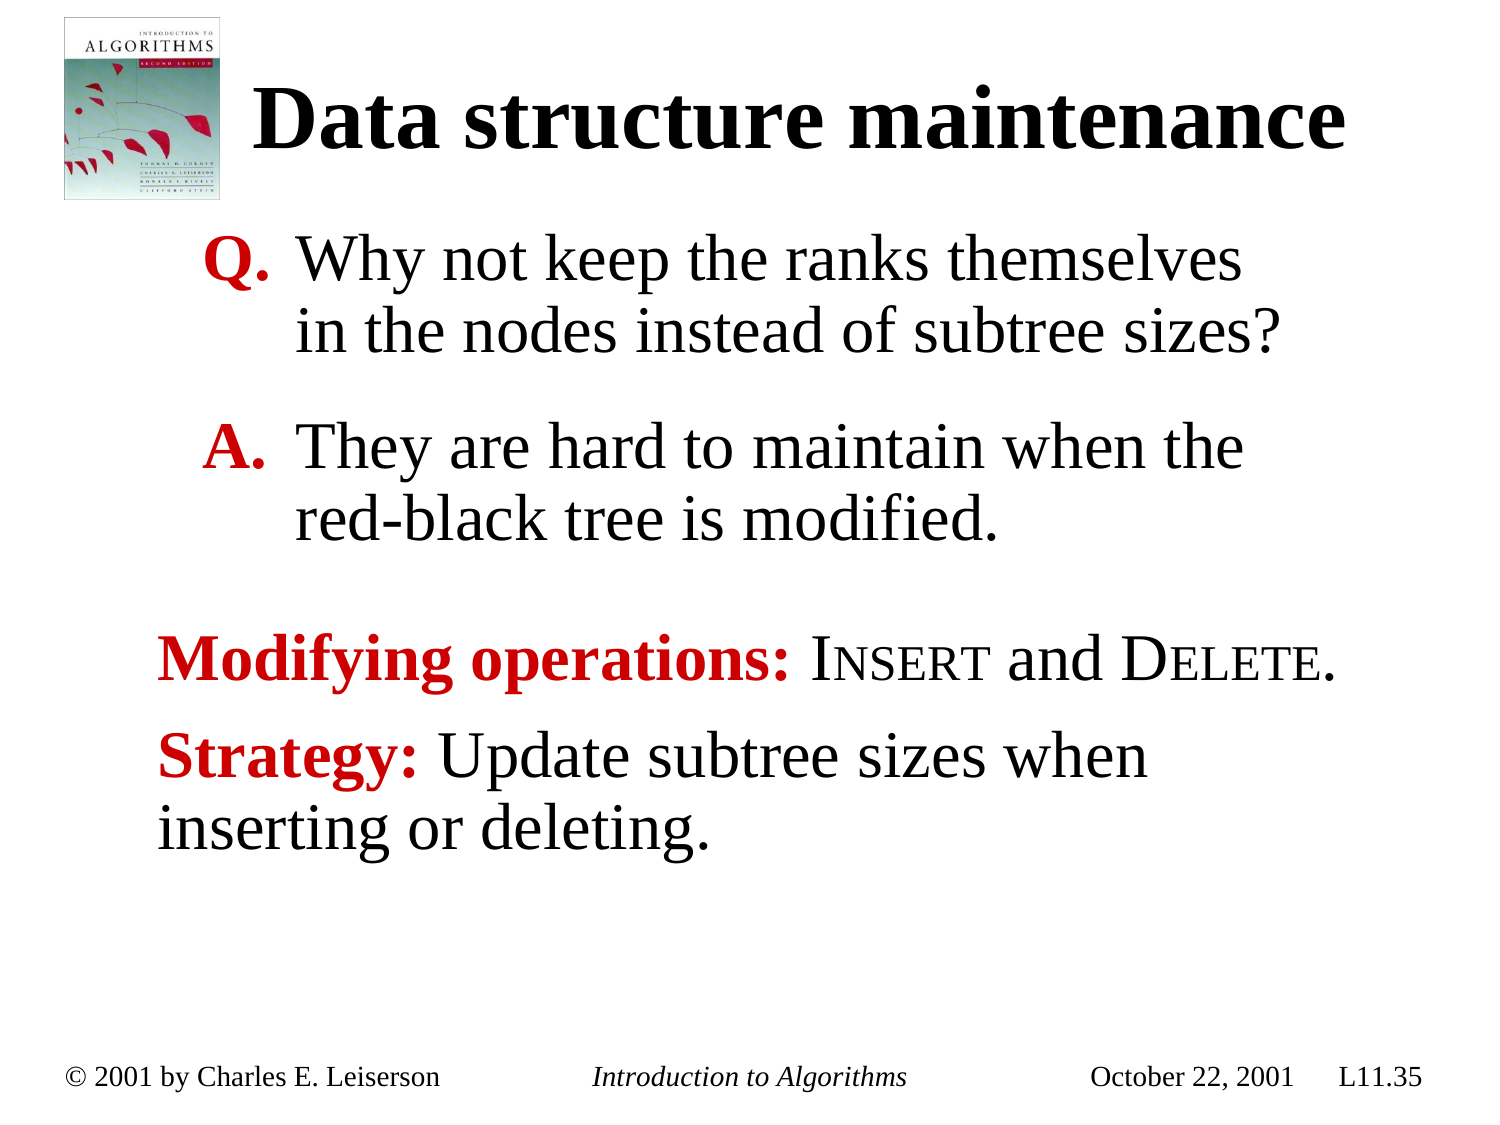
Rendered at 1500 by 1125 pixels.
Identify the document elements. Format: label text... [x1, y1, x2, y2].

text_box October 22, 2001 L11.<number> [982, 1049, 1438, 1101]
picture [64, 17, 220, 200]
text_box Modifying operations: INSERT and DELETE. Strategy: Update subtree sizes when inserting or deleting. [142, 615, 1358, 872]
text_box Q. Why not keep the ranks themselves in the nodes instead of subtree sizes? [187, 215, 1315, 375]
text_box Introduction to Algorithms [577, 1049, 923, 1101]
text_box A. They are hard to maintain when the red-black tree is modified. [187, 403, 1313, 563]
title Data structure maintenance [237, 24, 1475, 213]
